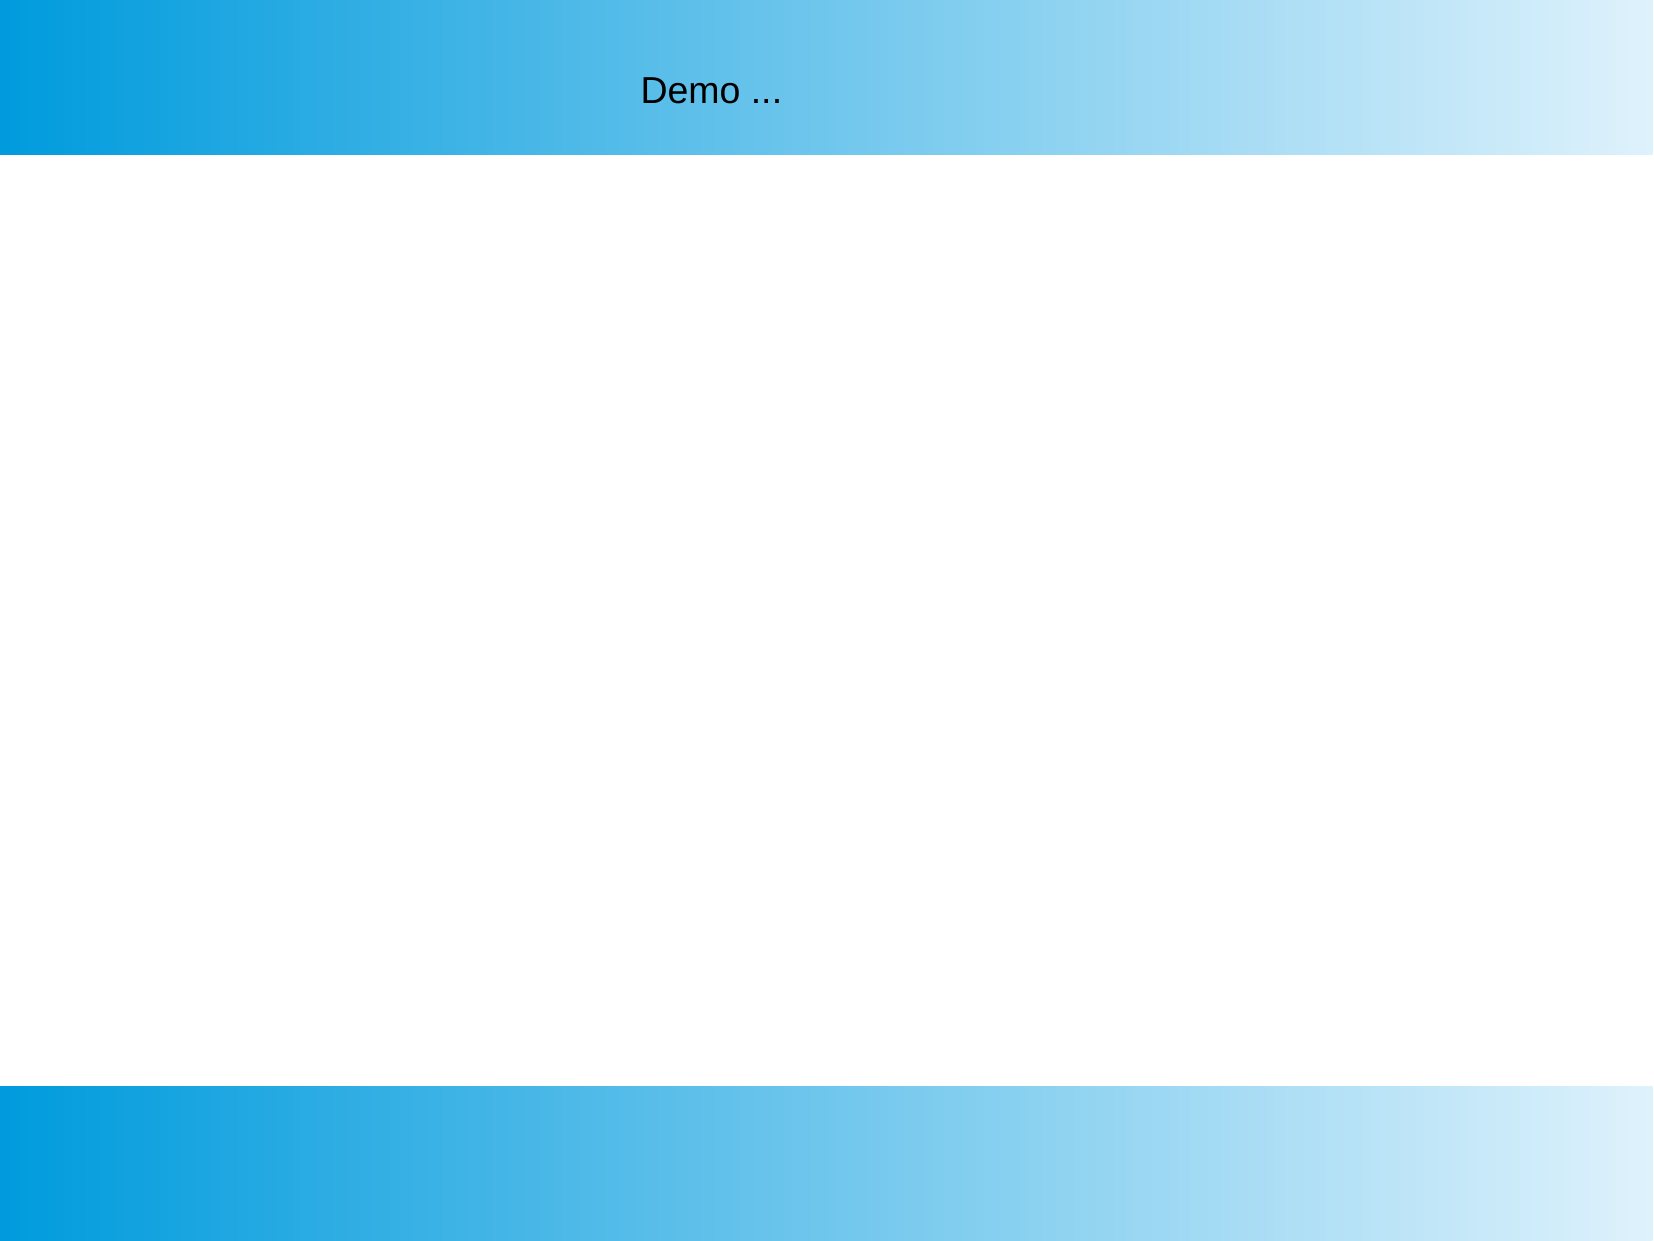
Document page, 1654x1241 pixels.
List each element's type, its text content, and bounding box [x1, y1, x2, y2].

text_box Demo ... [625, 58, 798, 119]
